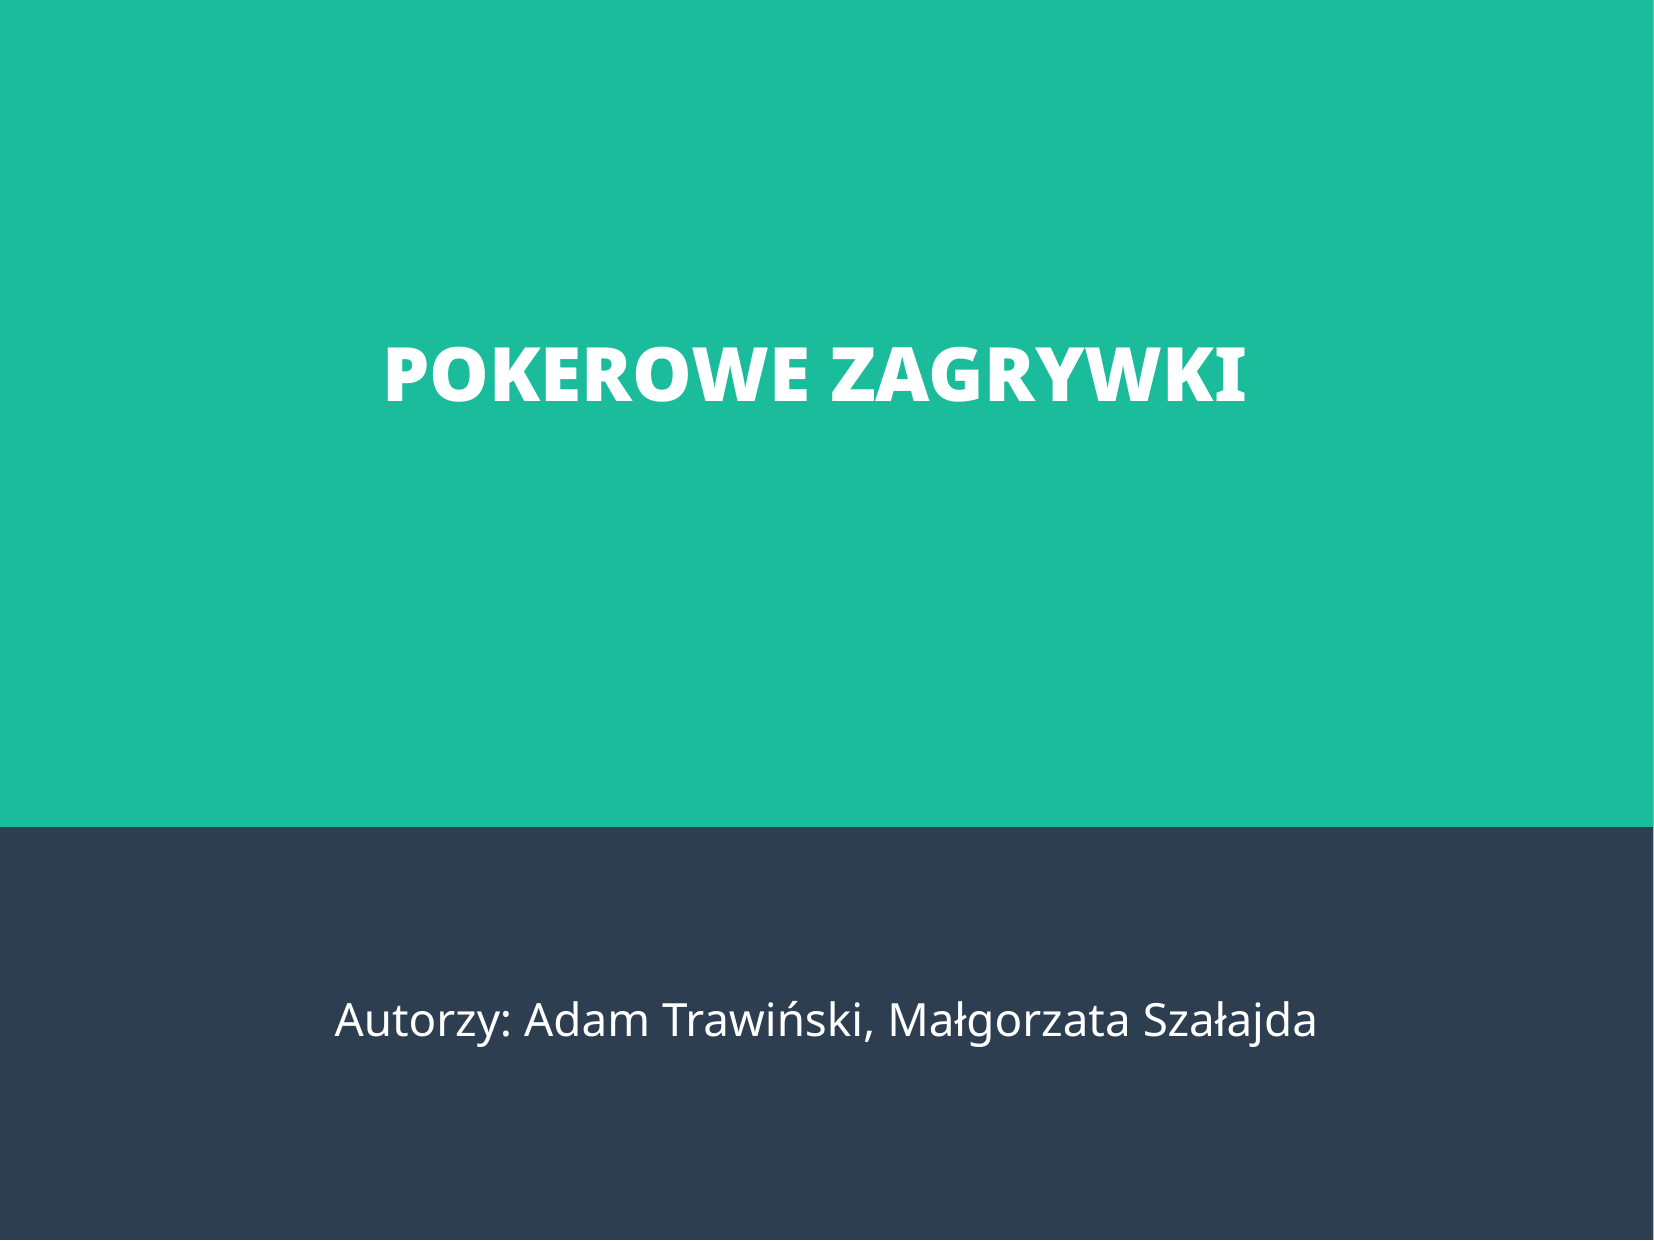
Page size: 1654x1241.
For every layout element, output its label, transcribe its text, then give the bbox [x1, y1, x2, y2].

title POKEROWE ZAGRYWKI [47, 267, 1583, 426]
subtitle Autorzy: Adam Trawiński, Małgorzata Szałajda [59, 856, 1595, 1182]
